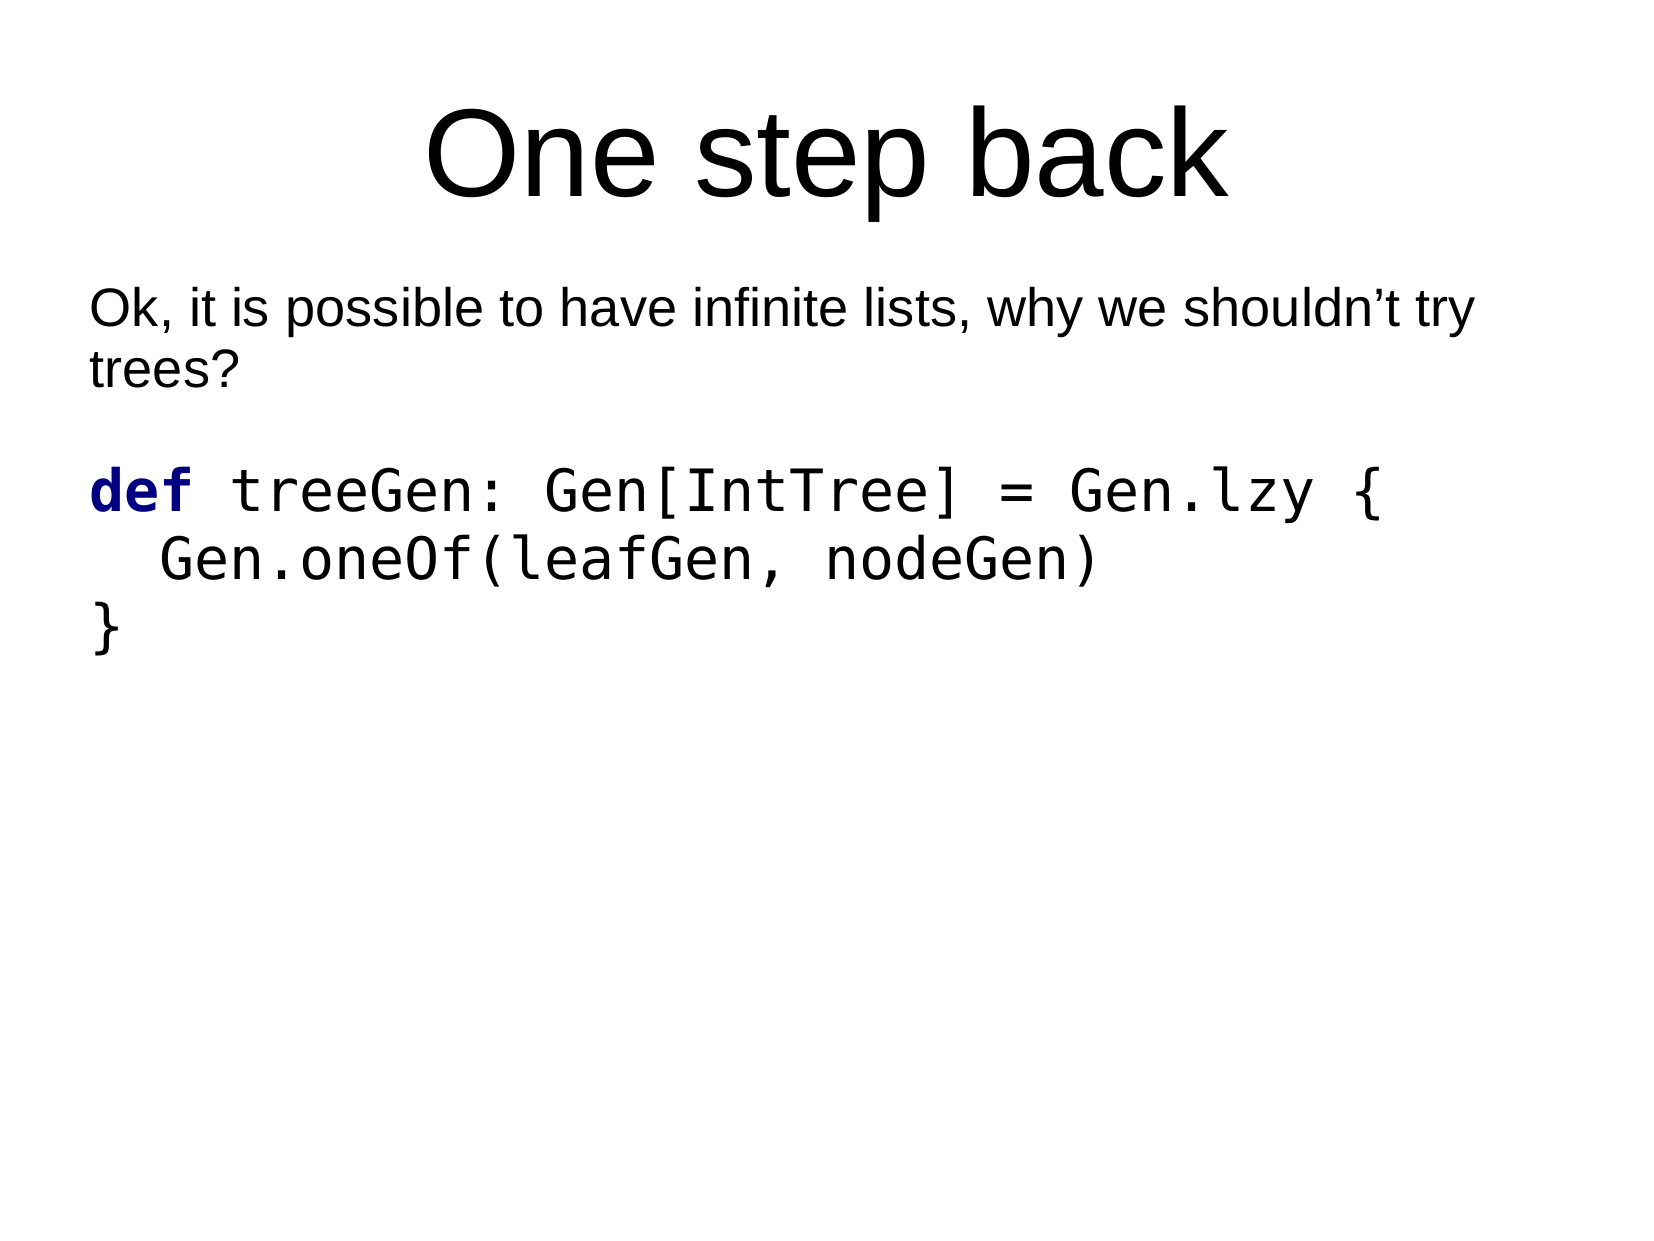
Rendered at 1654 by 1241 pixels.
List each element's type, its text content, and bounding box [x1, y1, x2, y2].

text_box def treeGen: Gen[IntTree] = Gen.lzy { Gen.oneOf(leafGen, nodeGen) } [75, 450, 1531, 856]
text_box Ok, it is possible to have infinite lists, why we shouldn’t try trees? [75, 270, 1561, 407]
title One step back [82, 49, 1571, 257]
